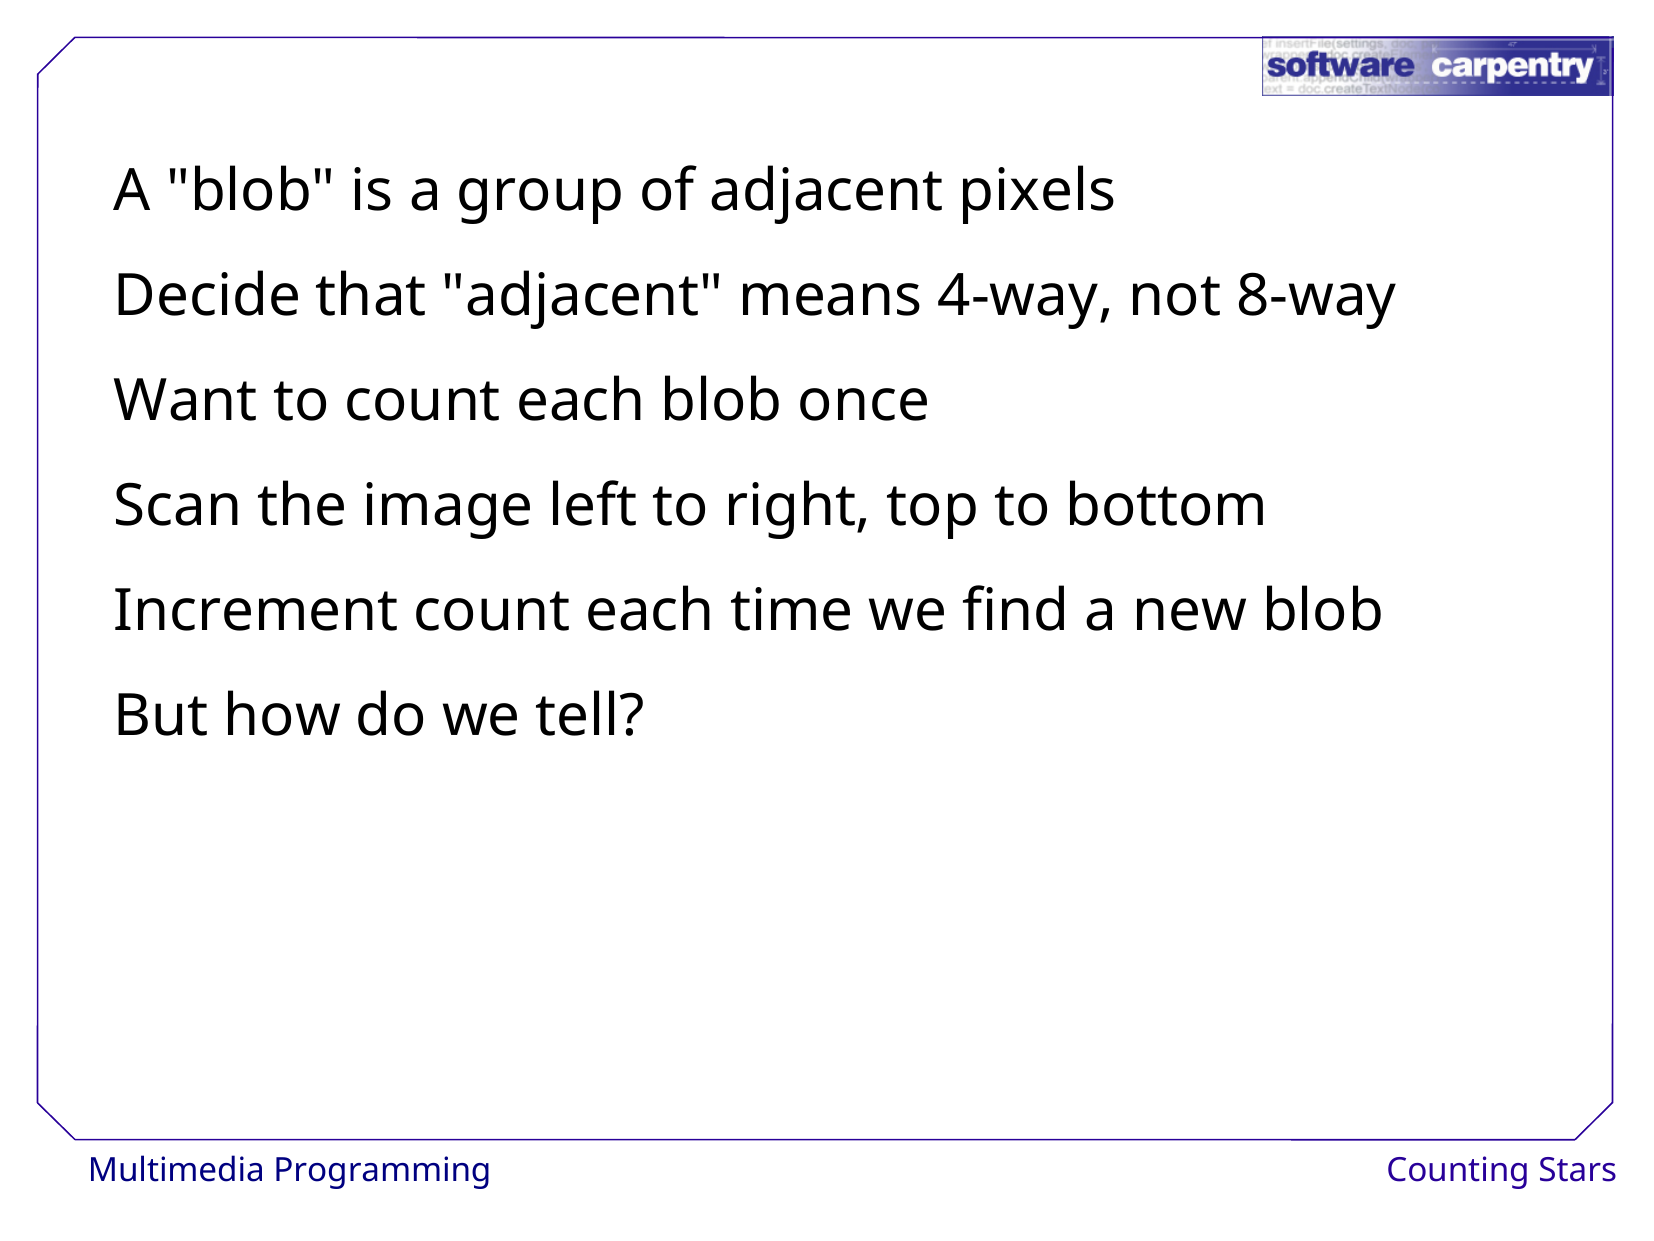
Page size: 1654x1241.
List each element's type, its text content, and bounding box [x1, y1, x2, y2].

text_box A "blob" is a group of adjacent pixels Decide that "adjacent" means 4-way, not 8-way Want to count each blob once Scan the image left to right, top to bottom Increment count each time we find a new blob But how do we tell? [99, 109, 1593, 755]
picture [1262, 36, 1614, 96]
